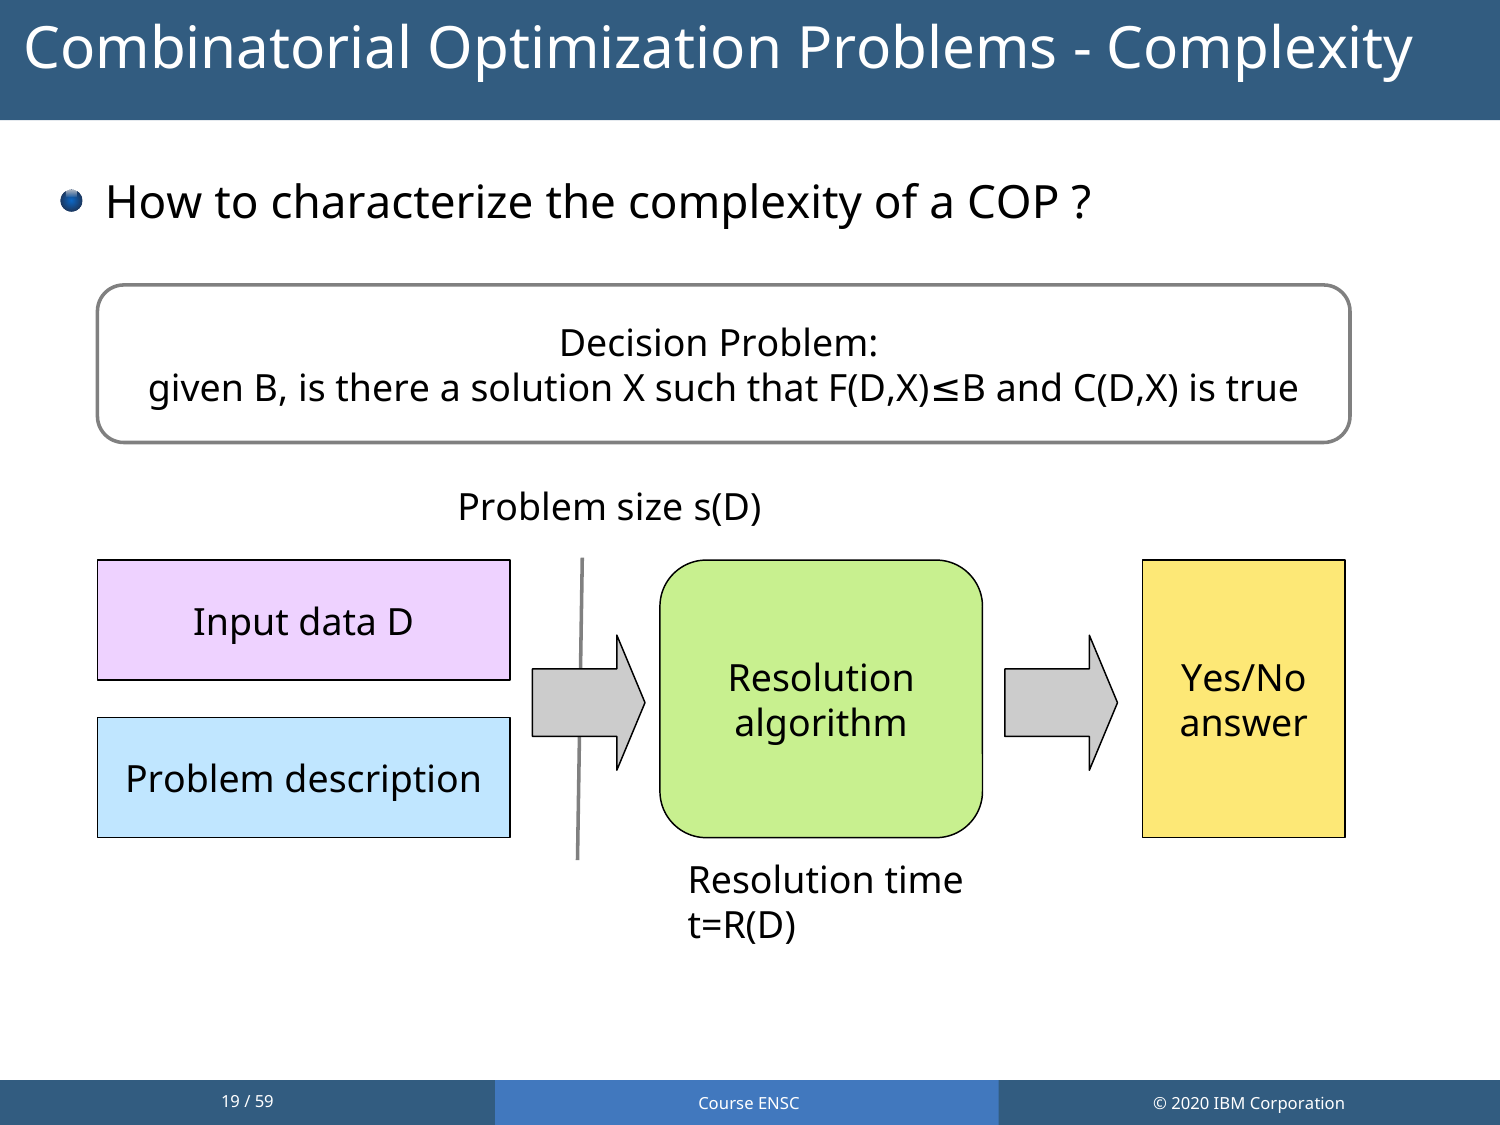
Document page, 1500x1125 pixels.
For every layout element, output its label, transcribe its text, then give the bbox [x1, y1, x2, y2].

text_box [1004, 635, 1118, 771]
text_box [532, 635, 646, 771]
title Combinatorial Optimization Problems - Complexity [0, 0, 1500, 121]
text_box Problem description [97, 717, 510, 838]
text_box Resolution algorithm [659, 560, 983, 838]
text_box Yes/No answer [1142, 560, 1346, 838]
text_box Resolution time t=R(D) [672, 848, 970, 954]
list How to characterize the complexity of a COP ? [45, 165, 1441, 278]
text_box Problem size s(D) [442, 476, 792, 536]
text_box Input data D [97, 560, 510, 681]
text_box Decision Problem: given B, is there a solution X such that F(D,X)≤B and C(D,X) is true [97, 284, 1351, 443]
